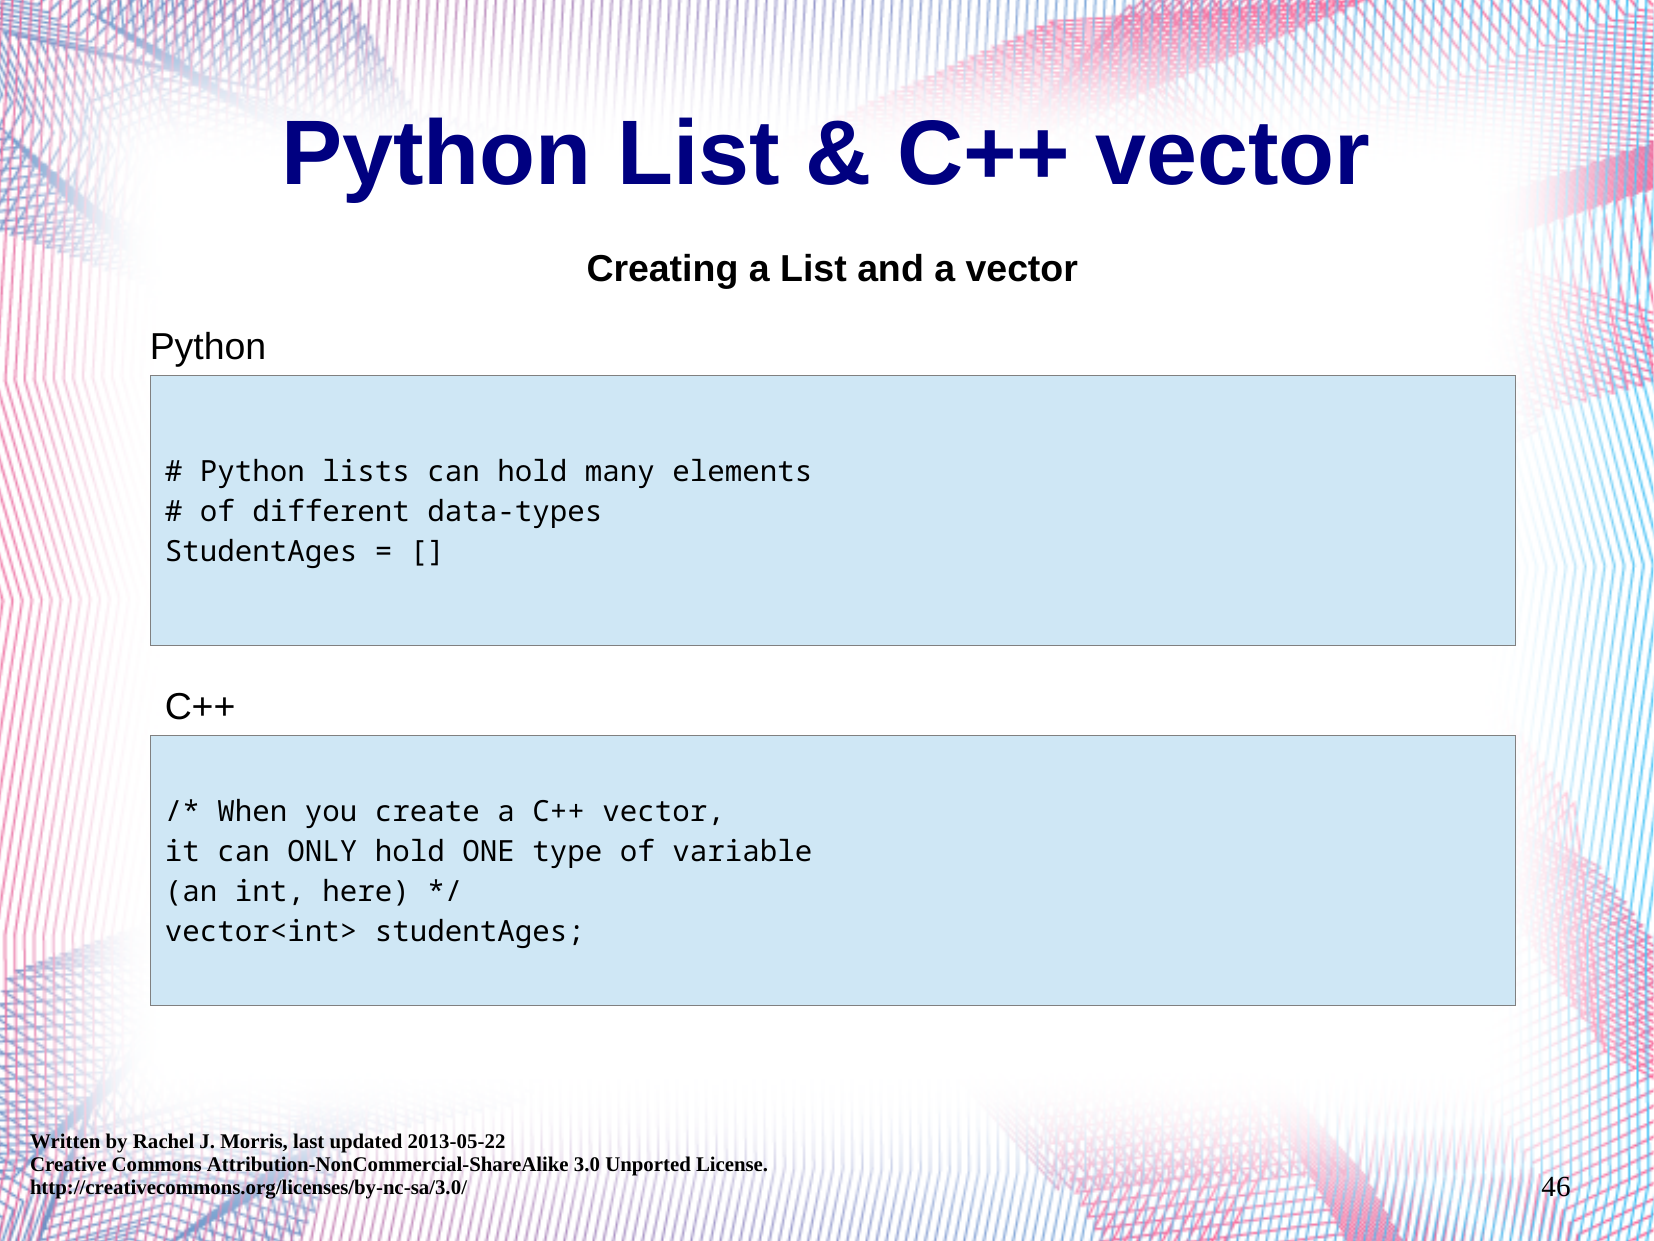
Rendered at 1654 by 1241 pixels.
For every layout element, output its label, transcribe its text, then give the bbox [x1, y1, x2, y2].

title Python List & C++ vector [82, 49, 1571, 257]
text_box Creating a List and a vector [150, 240, 1516, 297]
picture [0, 0, 1654, 1241]
text_box C++ [150, 678, 751, 735]
text_box /* When you create a C++ vector, it can ONLY hold ONE type of variable (an int, here) */ vector<int> studentAges; [150, 735, 1516, 1006]
text_box Python [135, 318, 736, 376]
text_box # Python lists can hold many elements # of different data-types StudentAges = [] [150, 375, 1516, 646]
